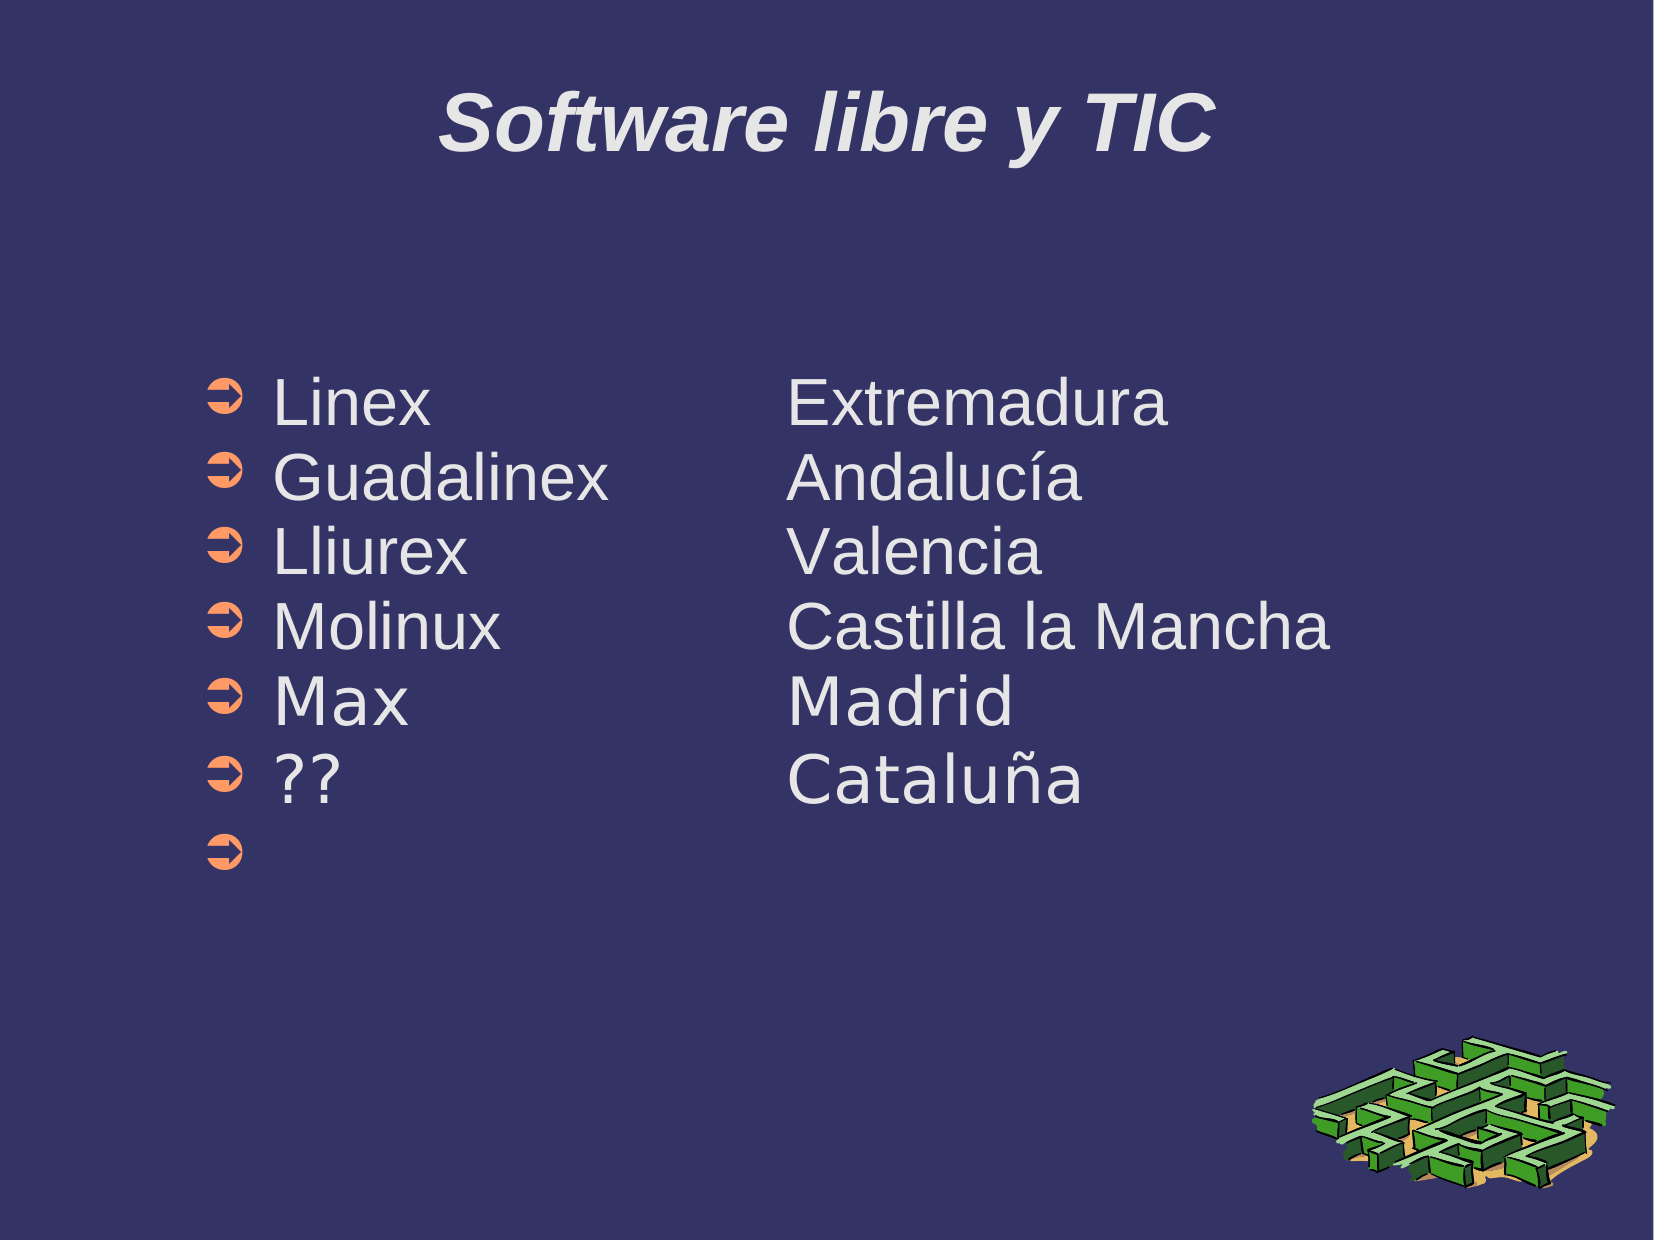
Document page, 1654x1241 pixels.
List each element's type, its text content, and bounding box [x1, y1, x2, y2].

list Linex Extremadura Guadalinex Andalucía Lliurex Valencia Molinux Castilla la Mancha Max Madrid ?? Cataluña [178, 364, 1570, 1147]
title Software libre y TIC [121, 19, 1534, 227]
